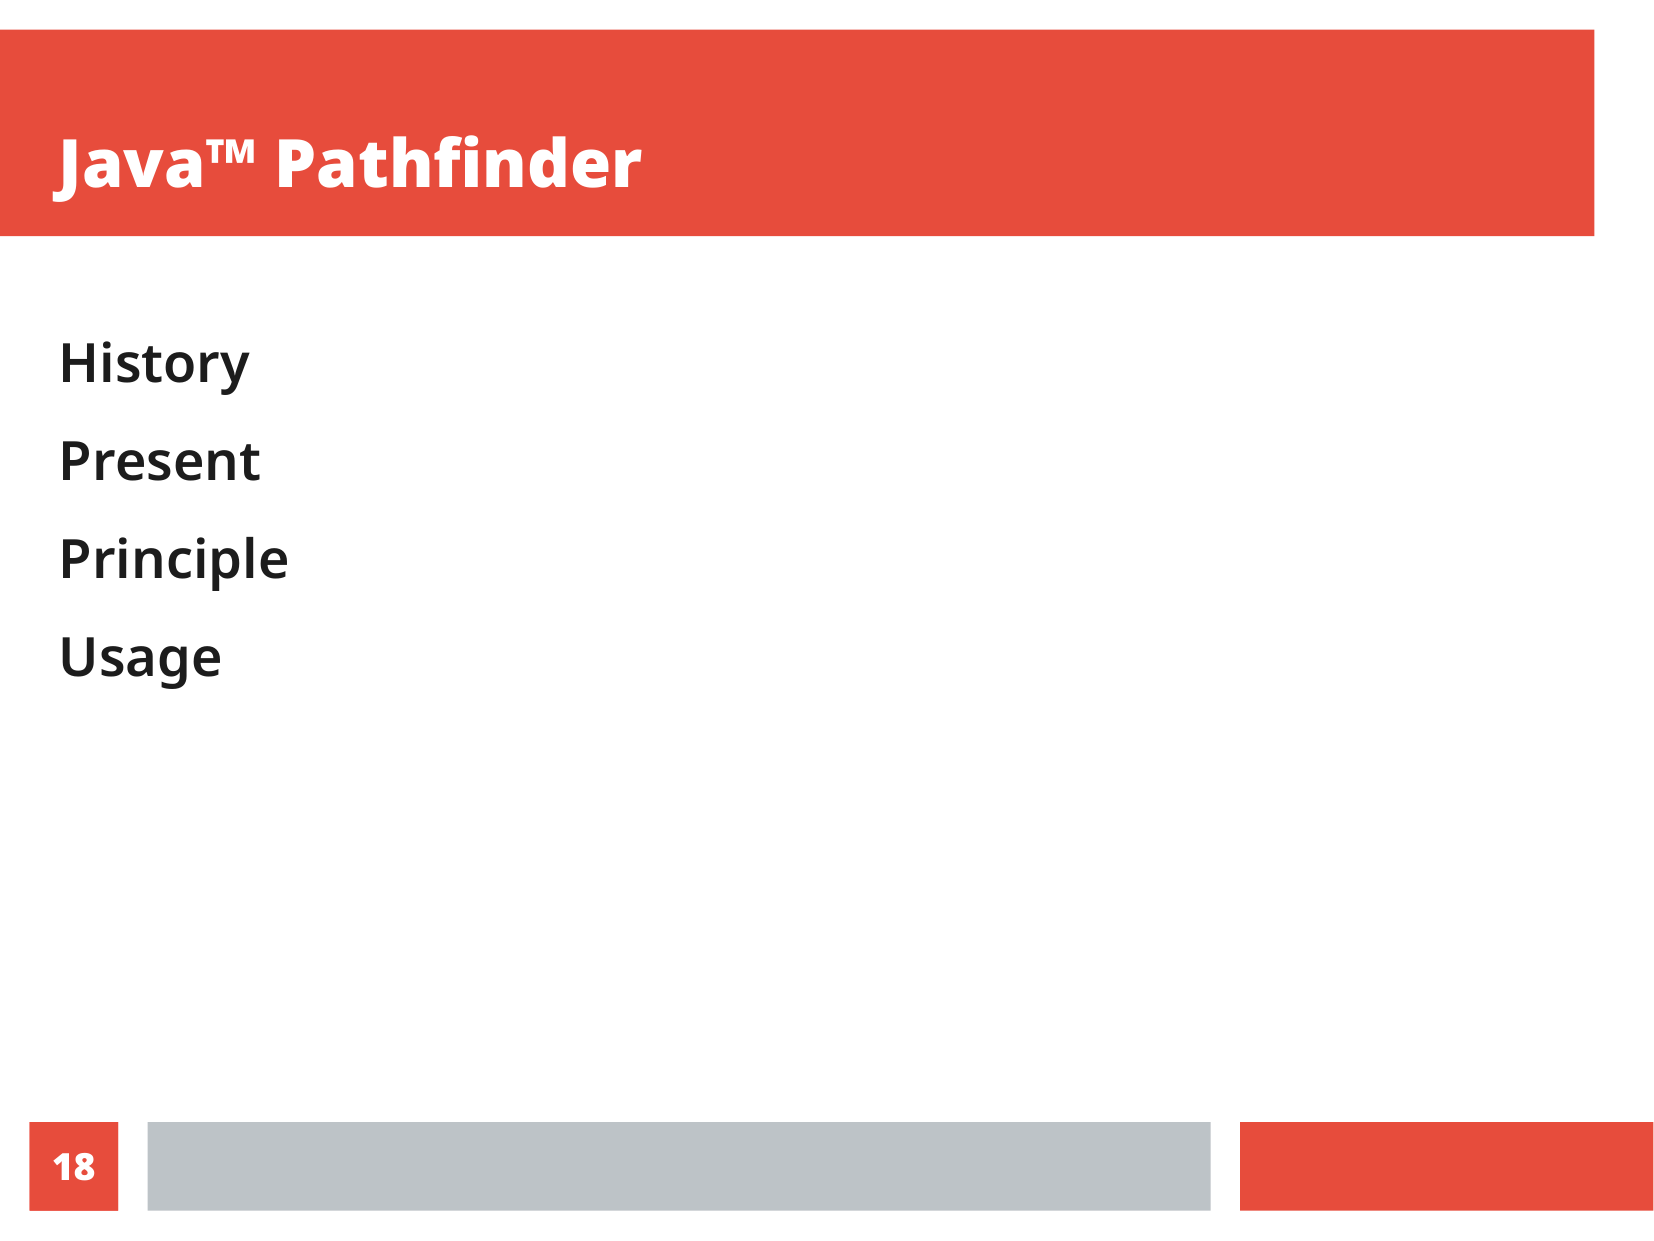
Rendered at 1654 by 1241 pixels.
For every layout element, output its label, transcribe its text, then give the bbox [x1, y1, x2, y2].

title Java™ Pathfinder [59, 59, 1595, 207]
list History Present Principle Usage [59, 324, 1565, 1093]
